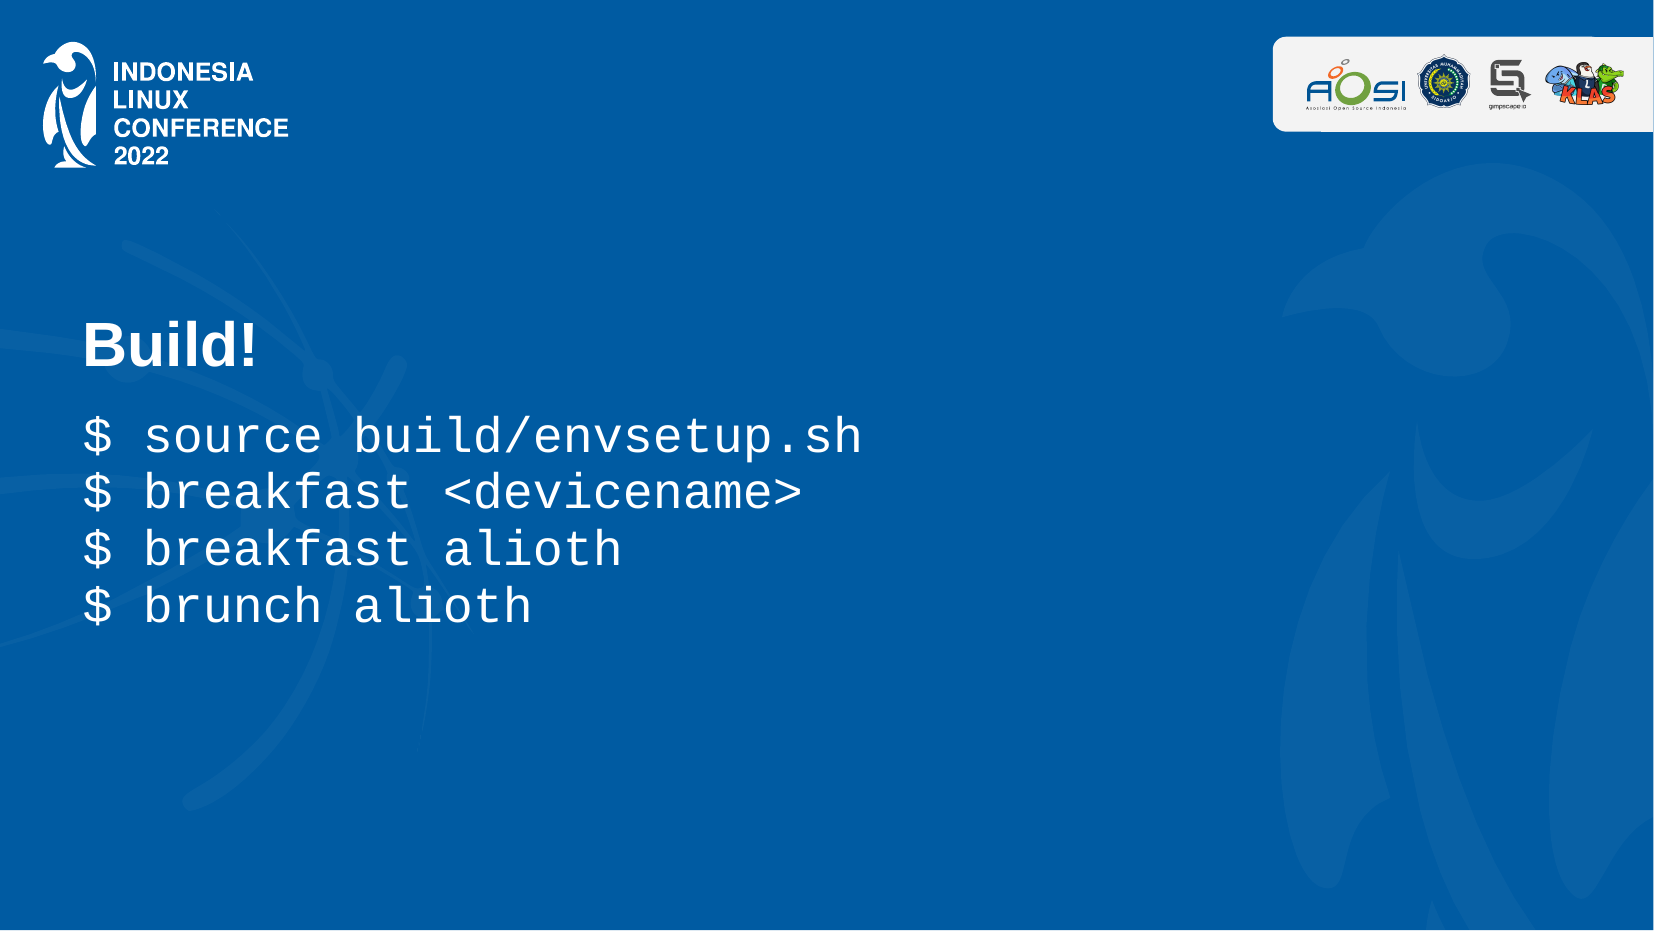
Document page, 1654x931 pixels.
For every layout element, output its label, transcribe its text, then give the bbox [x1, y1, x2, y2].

subtitle $ source build/envsetup.sh $ breakfast <devicename> $ breakfast alioth $ brunch alioth [82, 410, 1576, 638]
picture [1417, 54, 1471, 108]
picture [1545, 62, 1624, 105]
title Build! [82, 279, 1571, 410]
